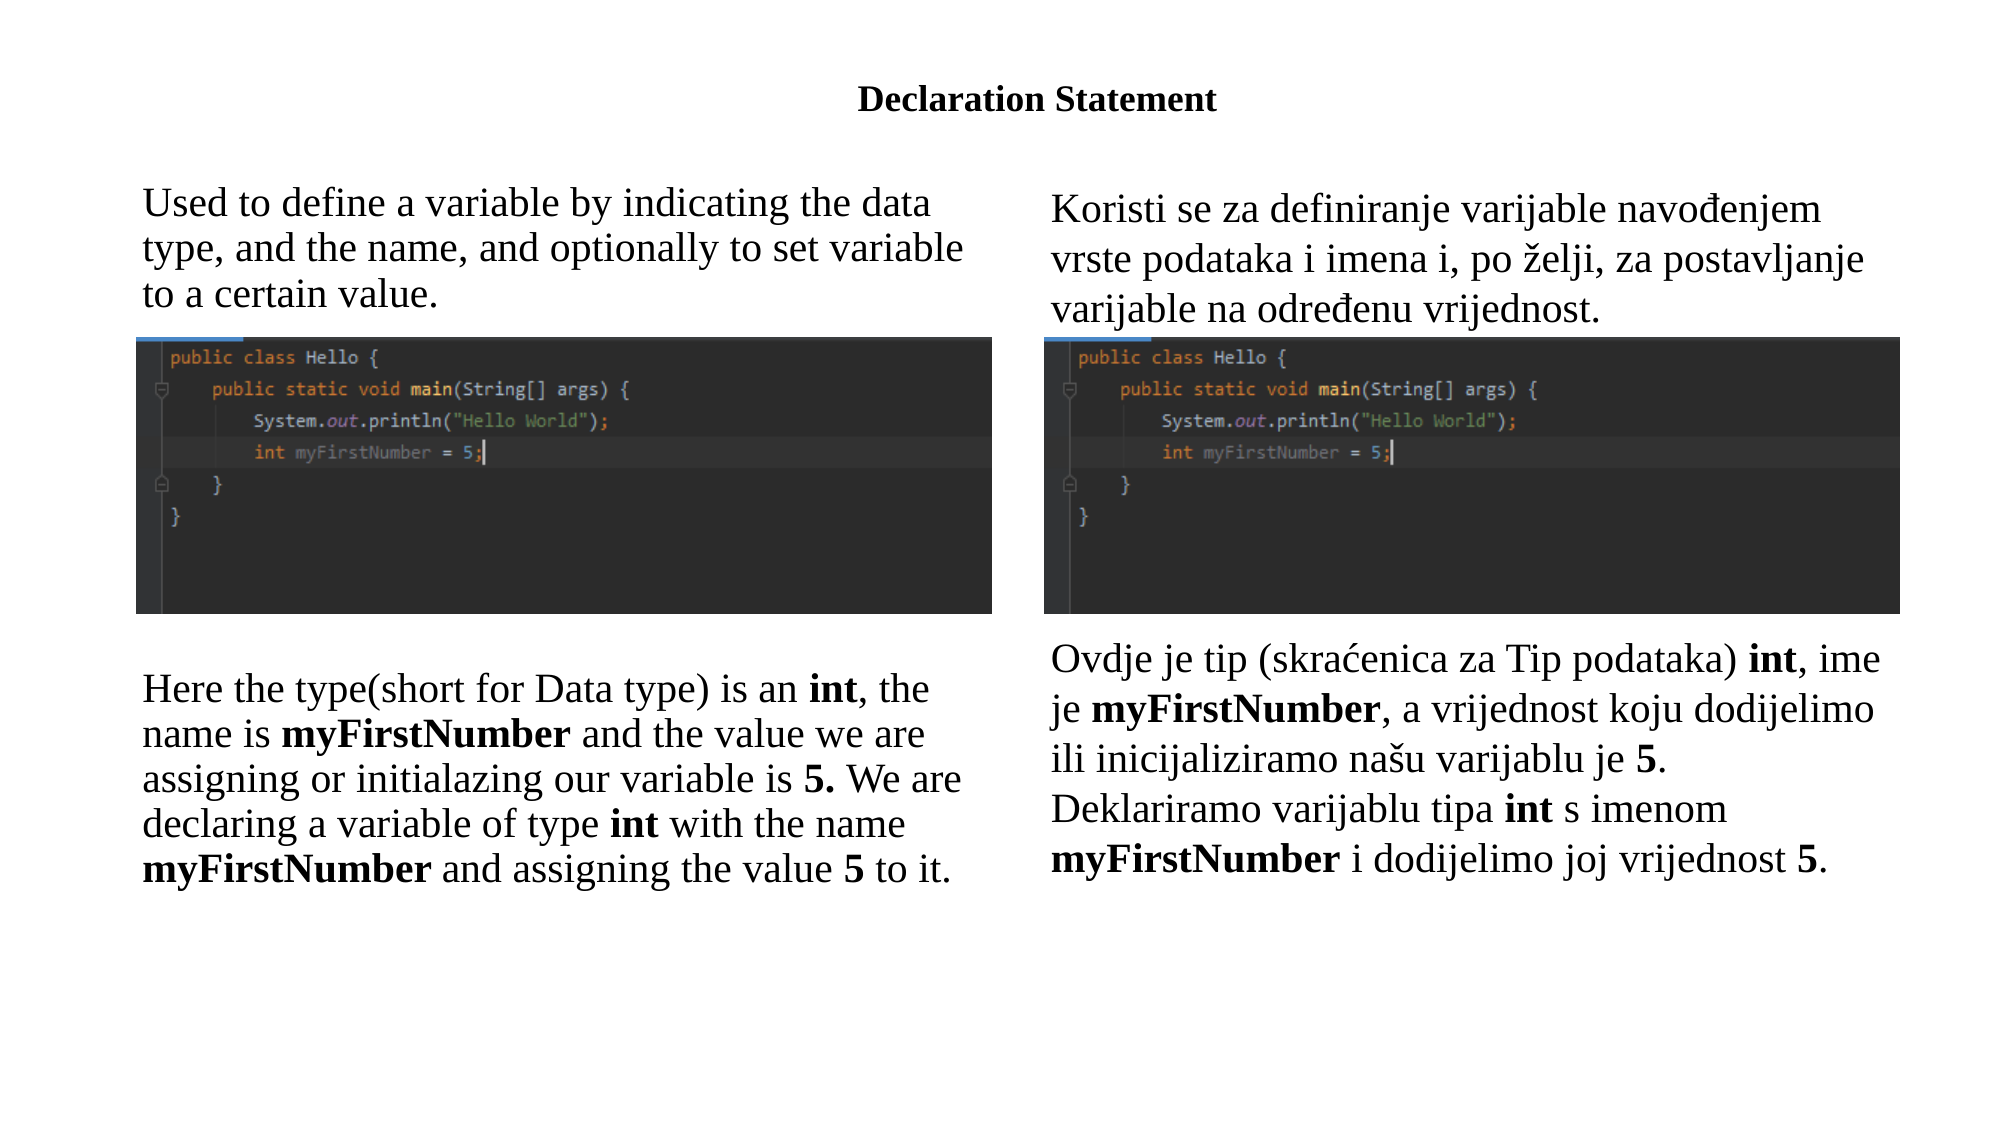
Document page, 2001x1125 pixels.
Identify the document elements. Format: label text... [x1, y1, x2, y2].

text_box Declaration Statement [755, 66, 1320, 127]
picture [136, 337, 992, 614]
text_box Koristi se za definiranje varijable navođenjem vrste podataka i imena i, po želji, za postavljanje varijable na određenu vrijednost. Ovdje je tip (skraćenica za Tip podataka) int, ime je myFirstNumber, a vrijednost koju dodijelimo ili inicijaliziramo našu varijablu je 5. Deklariramo varijablu tipa int s imenom myFirstNumber i dodijelimo joj vrijednost 5. [1035, 173, 1900, 896]
list Used to define a variable by indicating the data type, and the name, and optionally to set variable to a certain value. Here the type(short for Data type) is an int, the name is myFirstNumber and the value we are assigning or initialazing our variable is 5. We are declaring a variable of type int with the name myFirstNumber and assigning the value 5 to it. [127, 173, 992, 925]
picture [1044, 337, 1900, 614]
